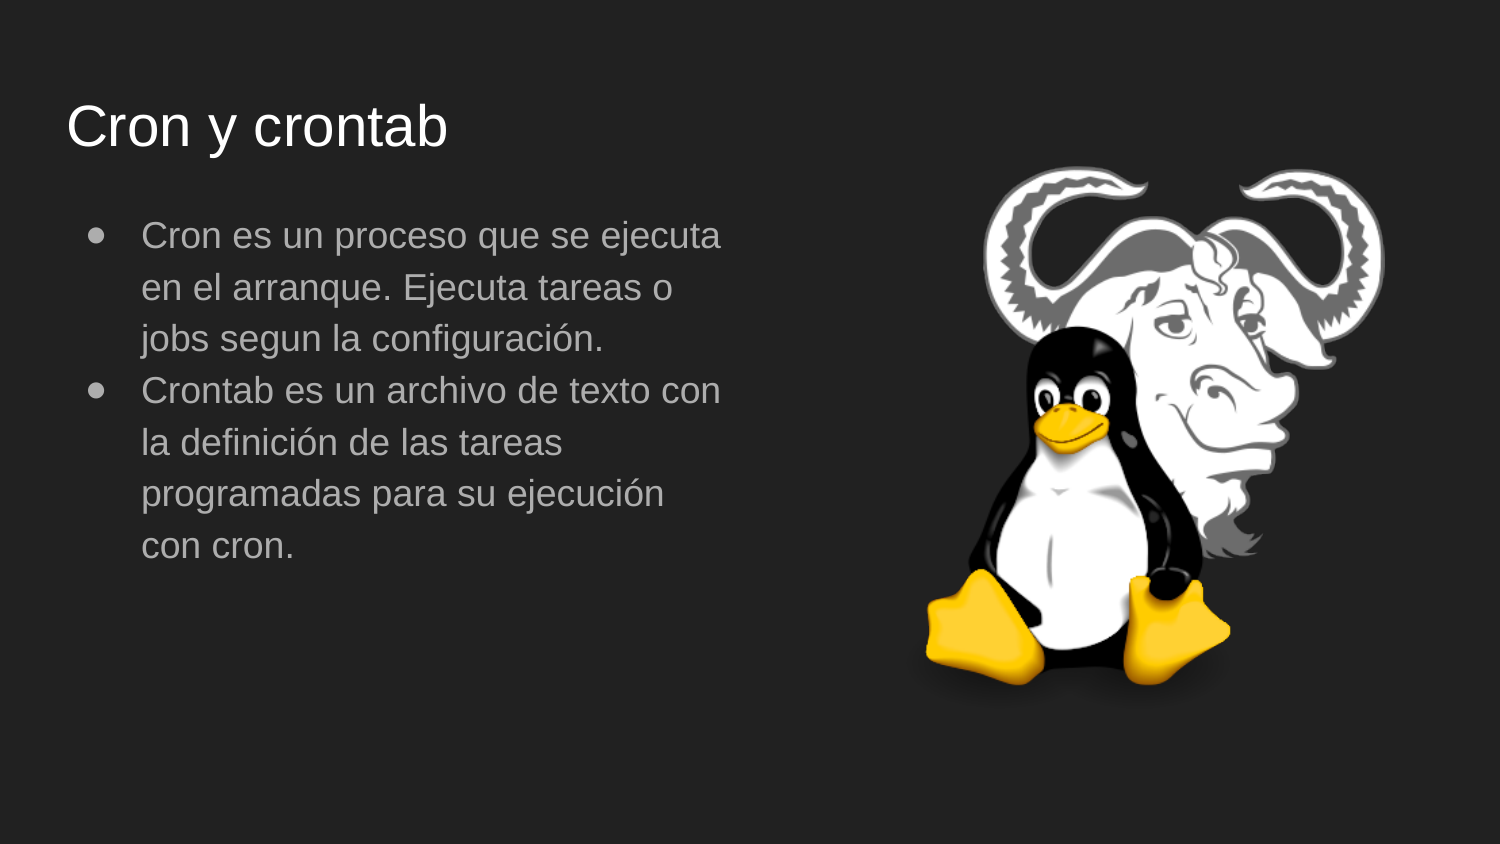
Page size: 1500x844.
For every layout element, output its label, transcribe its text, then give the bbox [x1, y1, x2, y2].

list Cron es un proceso que se ejecuta en el arranque. Ejecuta tareas o jobs segun la configuración. Crontab es un archivo de texto con la definición de las tareas programadas para su ejecución con cron. [51, 189, 750, 750]
picture [906, 166, 1385, 710]
title Cron y crontab [51, 72, 1449, 167]
